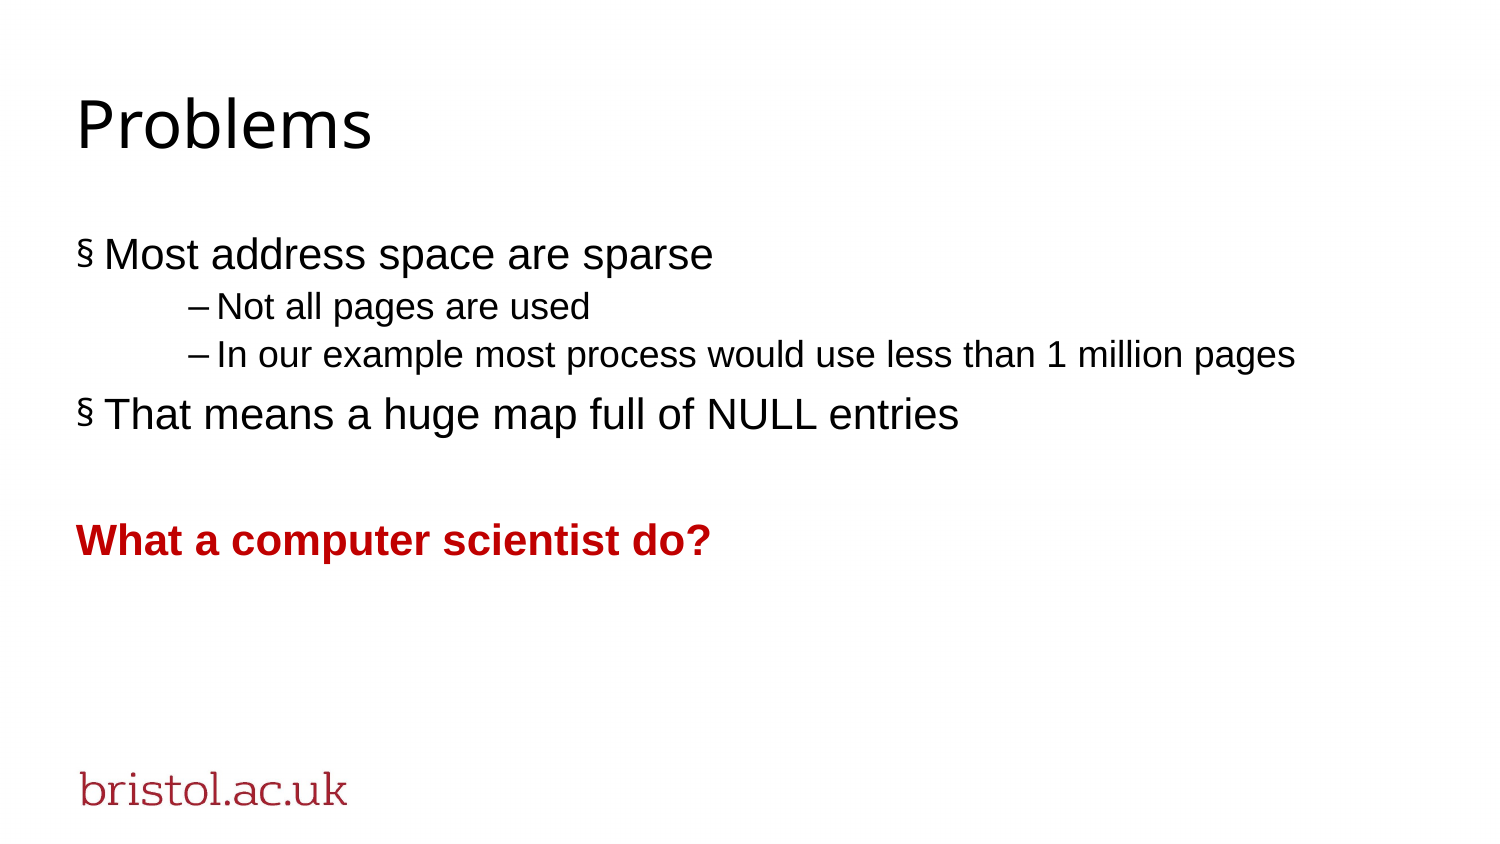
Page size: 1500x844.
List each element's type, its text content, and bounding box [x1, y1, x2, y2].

title Problems [60, 44, 1440, 209]
list Most address space are sparse Not all pages are used In our example most process would use less than 1 million pages That means a huge map full of NULL entries What a computer scientist do? [60, 224, 1440, 699]
